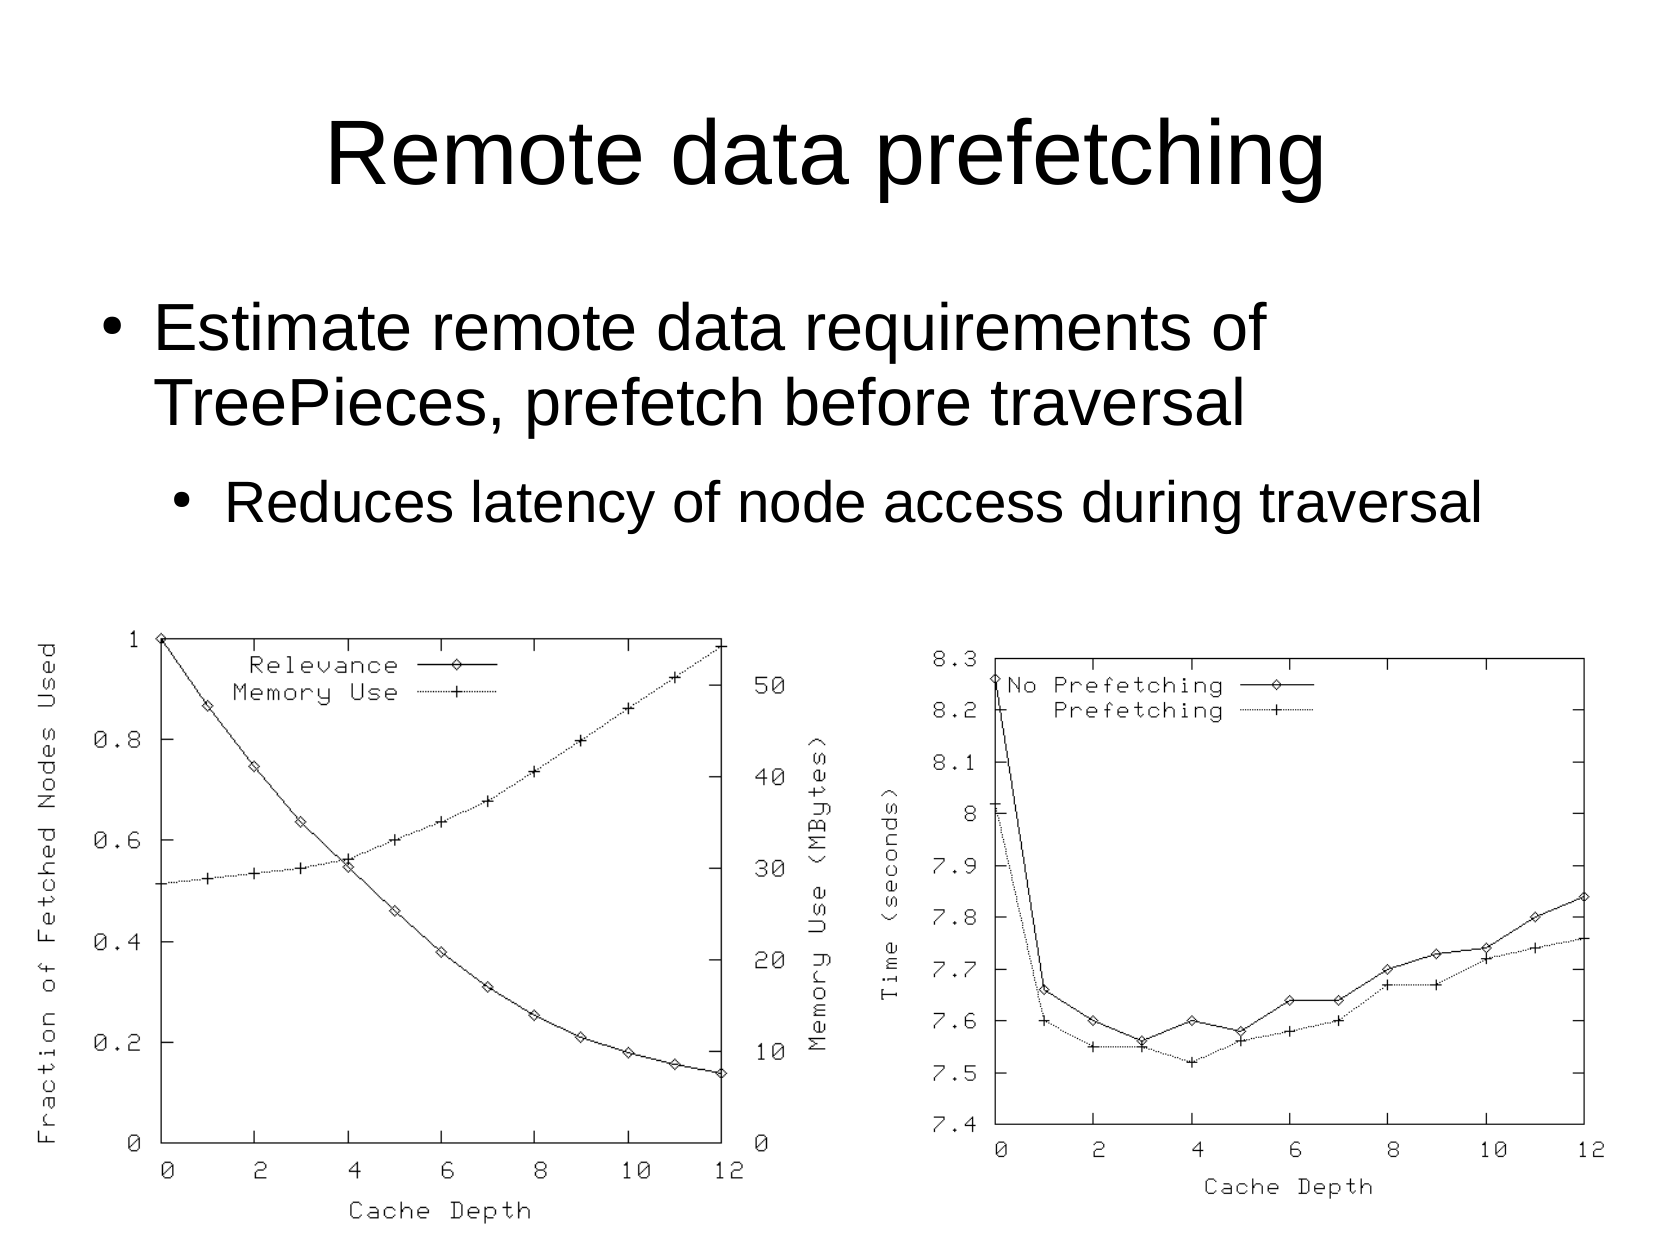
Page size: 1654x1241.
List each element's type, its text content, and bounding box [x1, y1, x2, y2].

picture [866, 633, 1617, 1200]
picture [20, 606, 846, 1226]
title Remote data prefetching [82, 56, 1571, 250]
list Estimate remote data requirements of TreePieces, prefetch before traversal Reduces latency of node access during traversal [82, 290, 1571, 1109]
